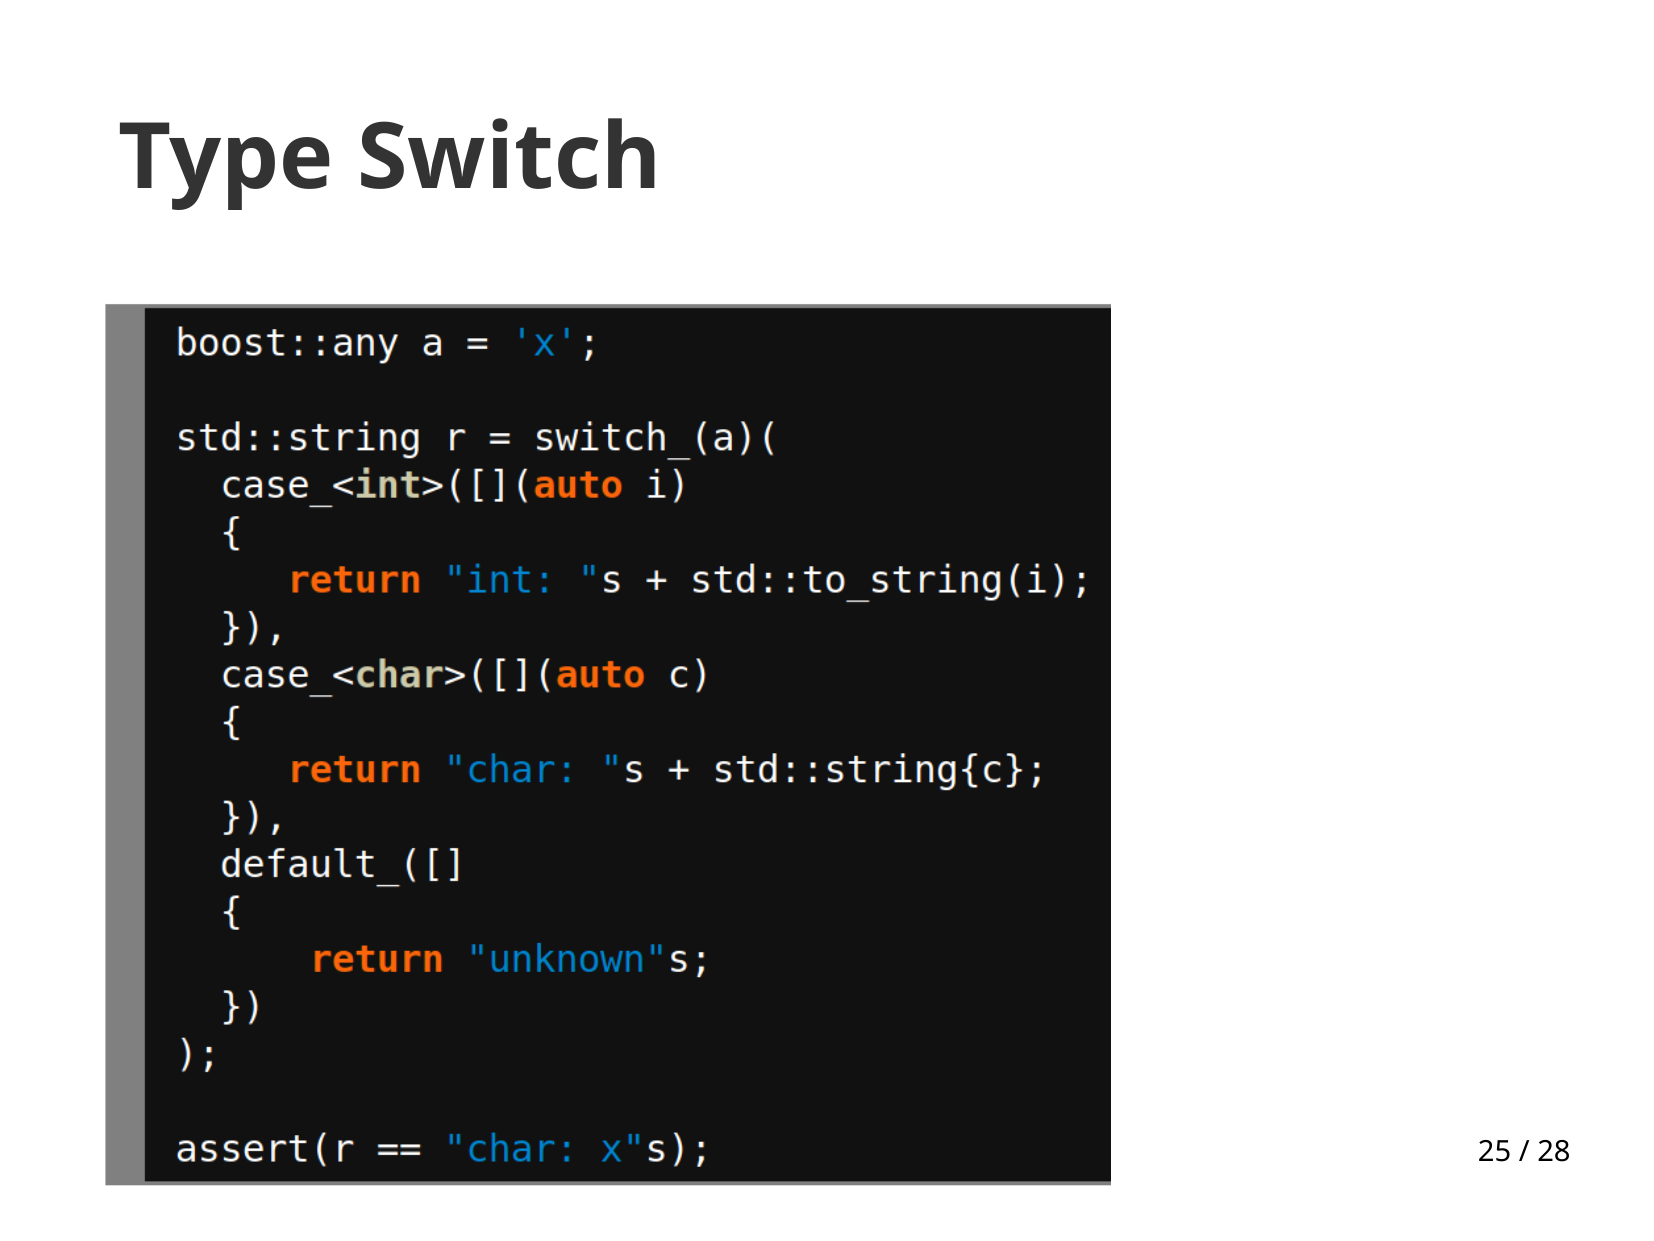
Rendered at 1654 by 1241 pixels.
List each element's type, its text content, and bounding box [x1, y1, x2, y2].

picture [99, 299, 1111, 1192]
title Type Switch [118, 49, 1571, 257]
